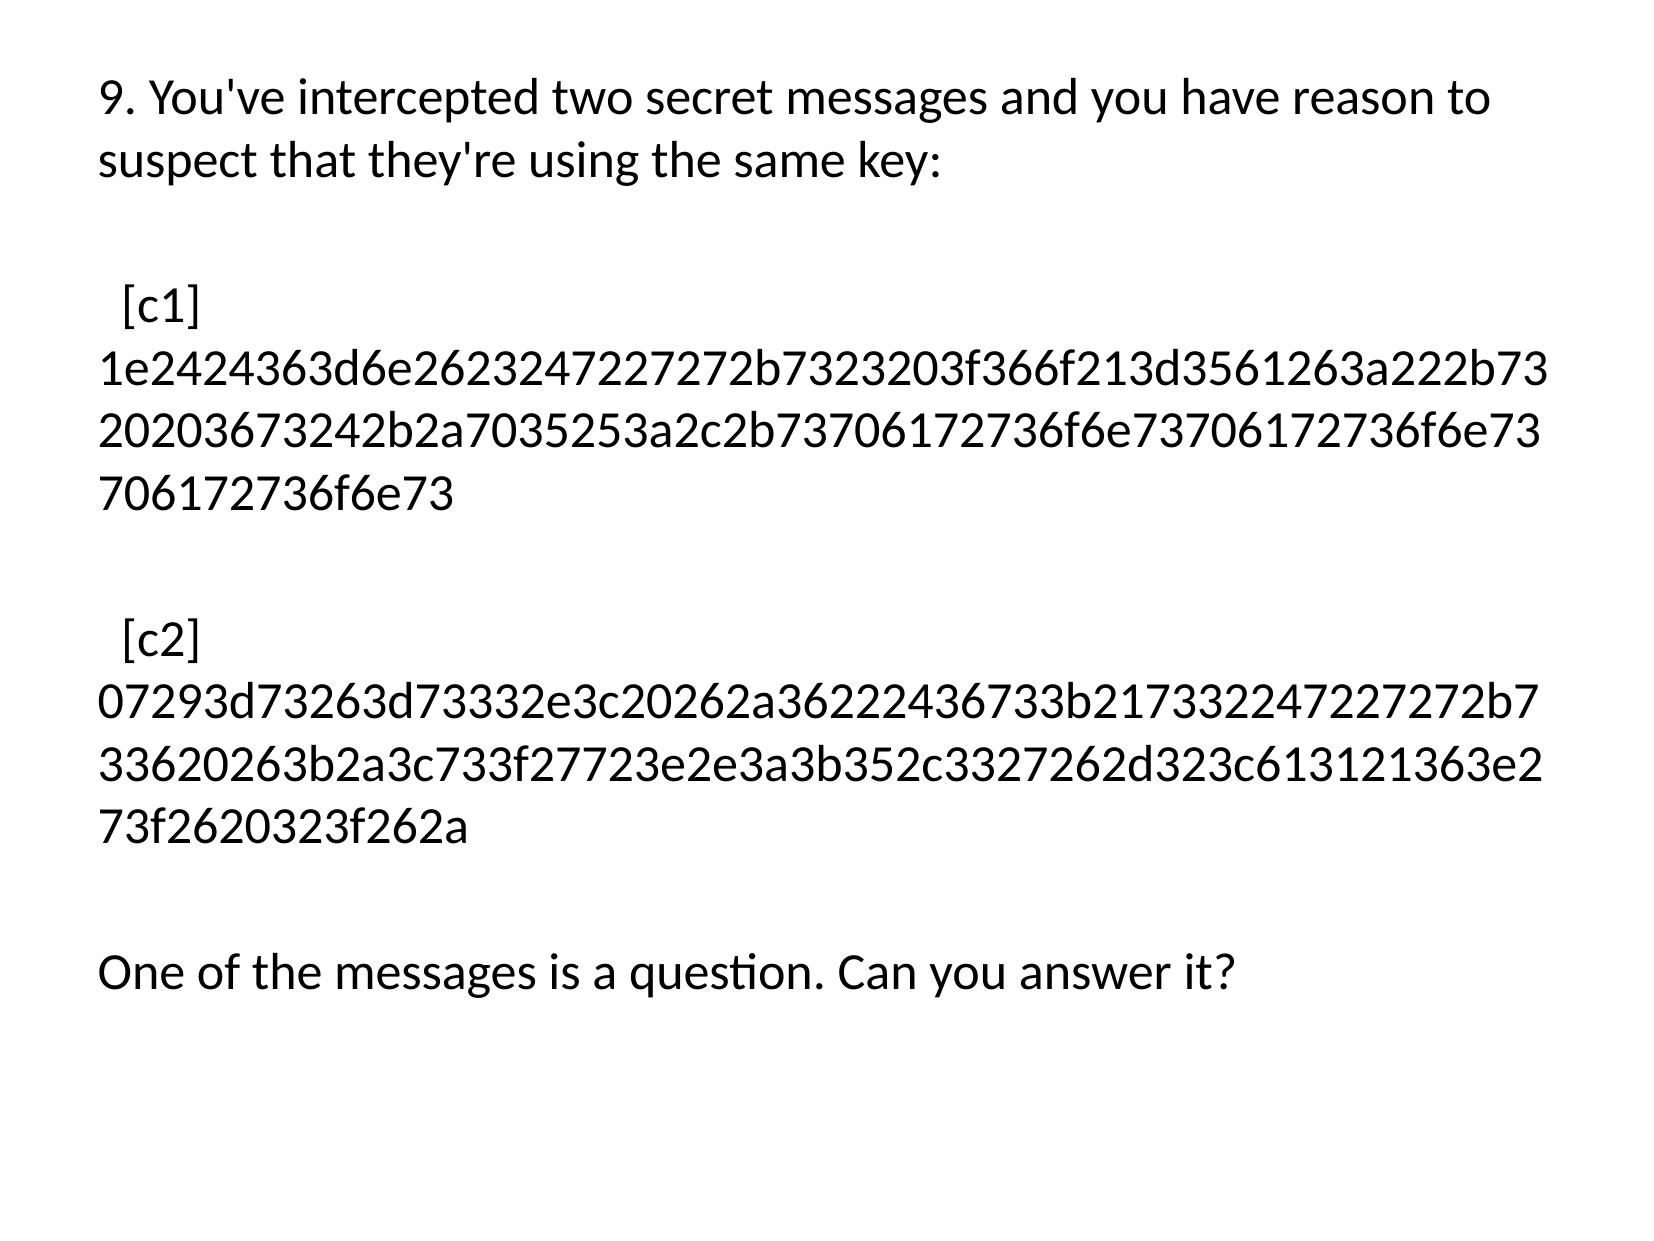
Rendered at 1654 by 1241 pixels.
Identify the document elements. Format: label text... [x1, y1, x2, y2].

list 9. You've intercepted two secret messages and you have reason to suspect that they're using the same key: [c1] 1e2424363d6e2623247227272b7323203f366f213d3561263a222b7320203673242b2a7035253a2c2b73706172736f6e73706172736f6e73706172736f6e73 [c2] 07293d73263d73332e3c20262a36222436733b217332247227272b733620263b2a3c733f27723e2e3a3b352c3327262d323c613121363e273f2620323f262a One of the messages is a question. Can you answer it? [82, 55, 1571, 1108]
